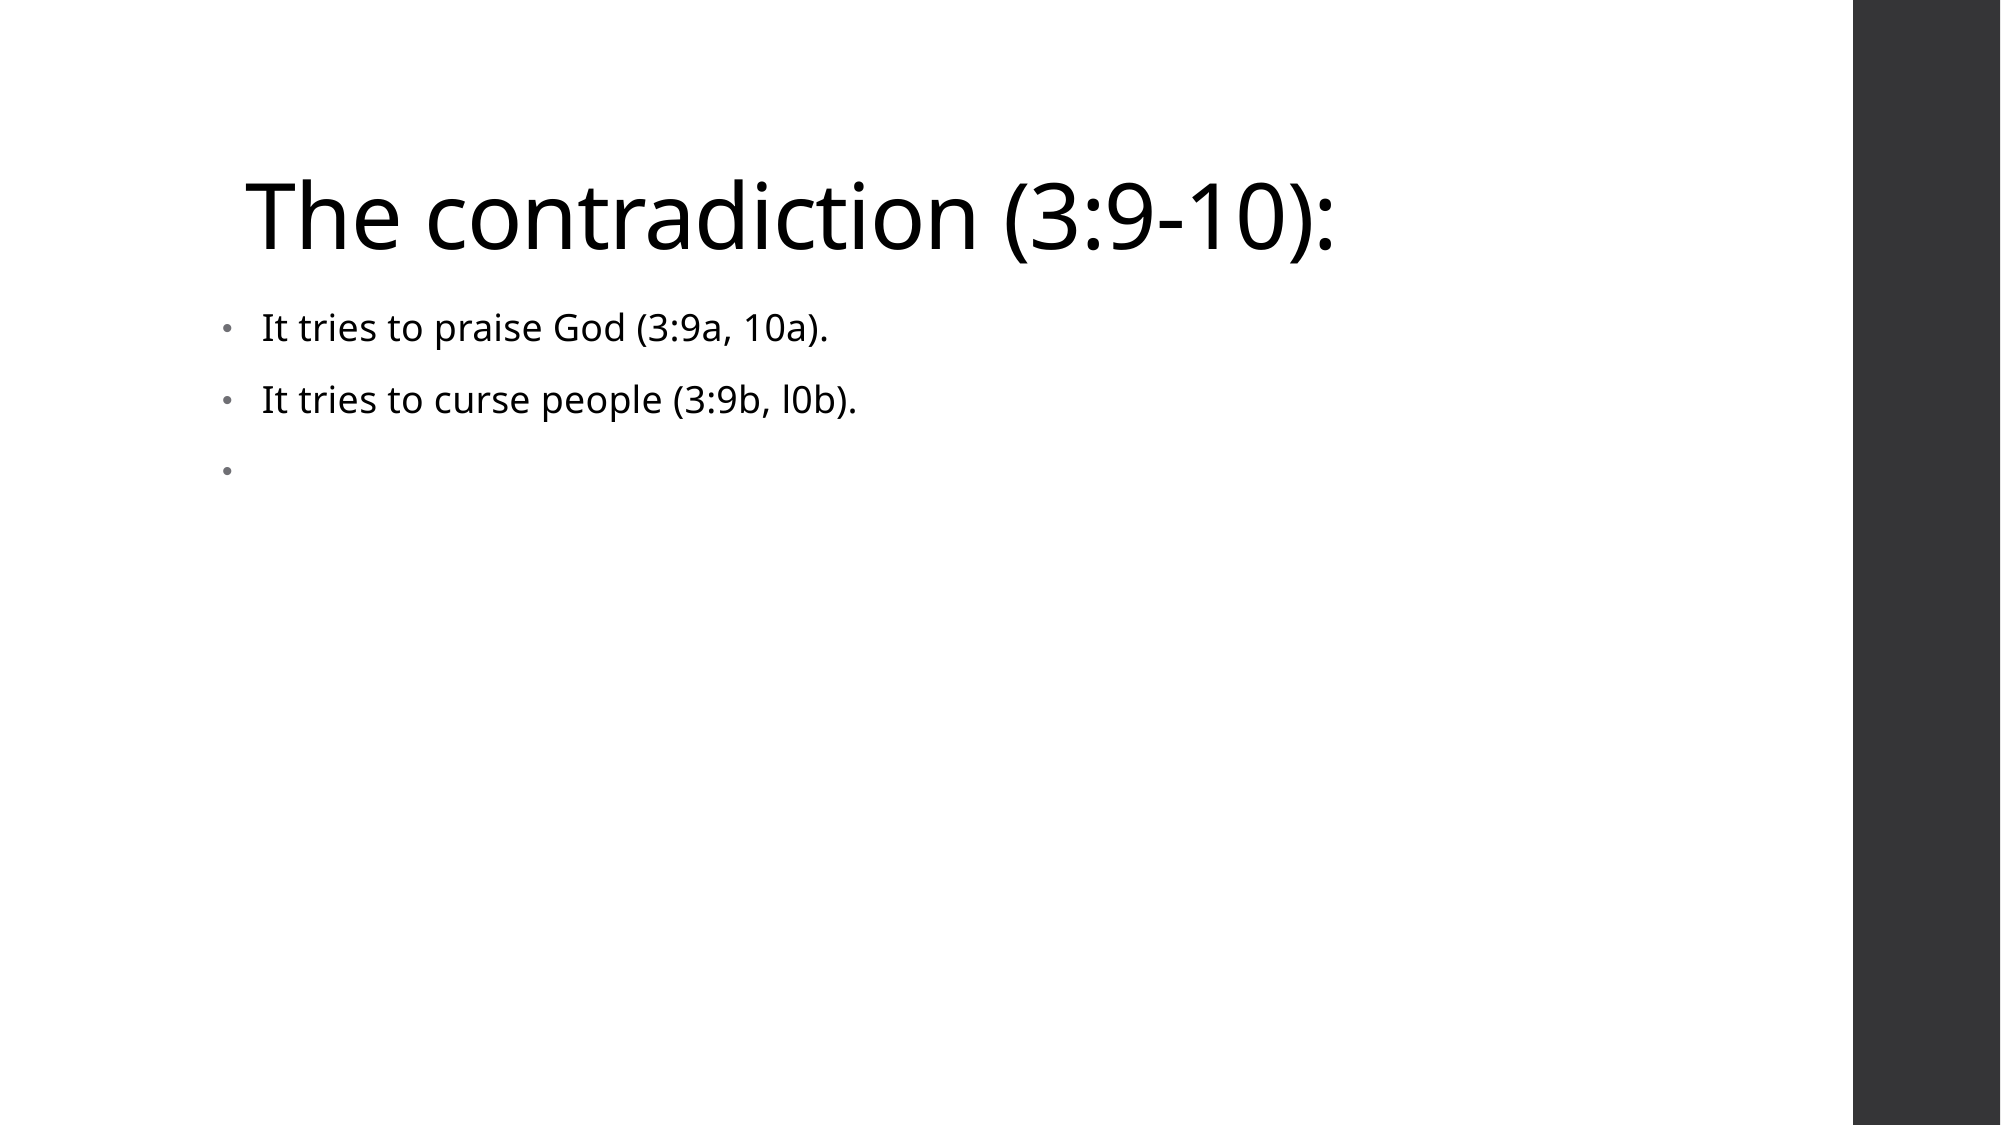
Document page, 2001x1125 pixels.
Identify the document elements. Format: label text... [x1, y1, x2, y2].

list It tries to praise God (3:9a, 10a). It tries to curse people (3:9b, l0b). [206, 299, 1617, 1014]
title The contradiction (3:9-10): [206, 60, 1797, 278]
